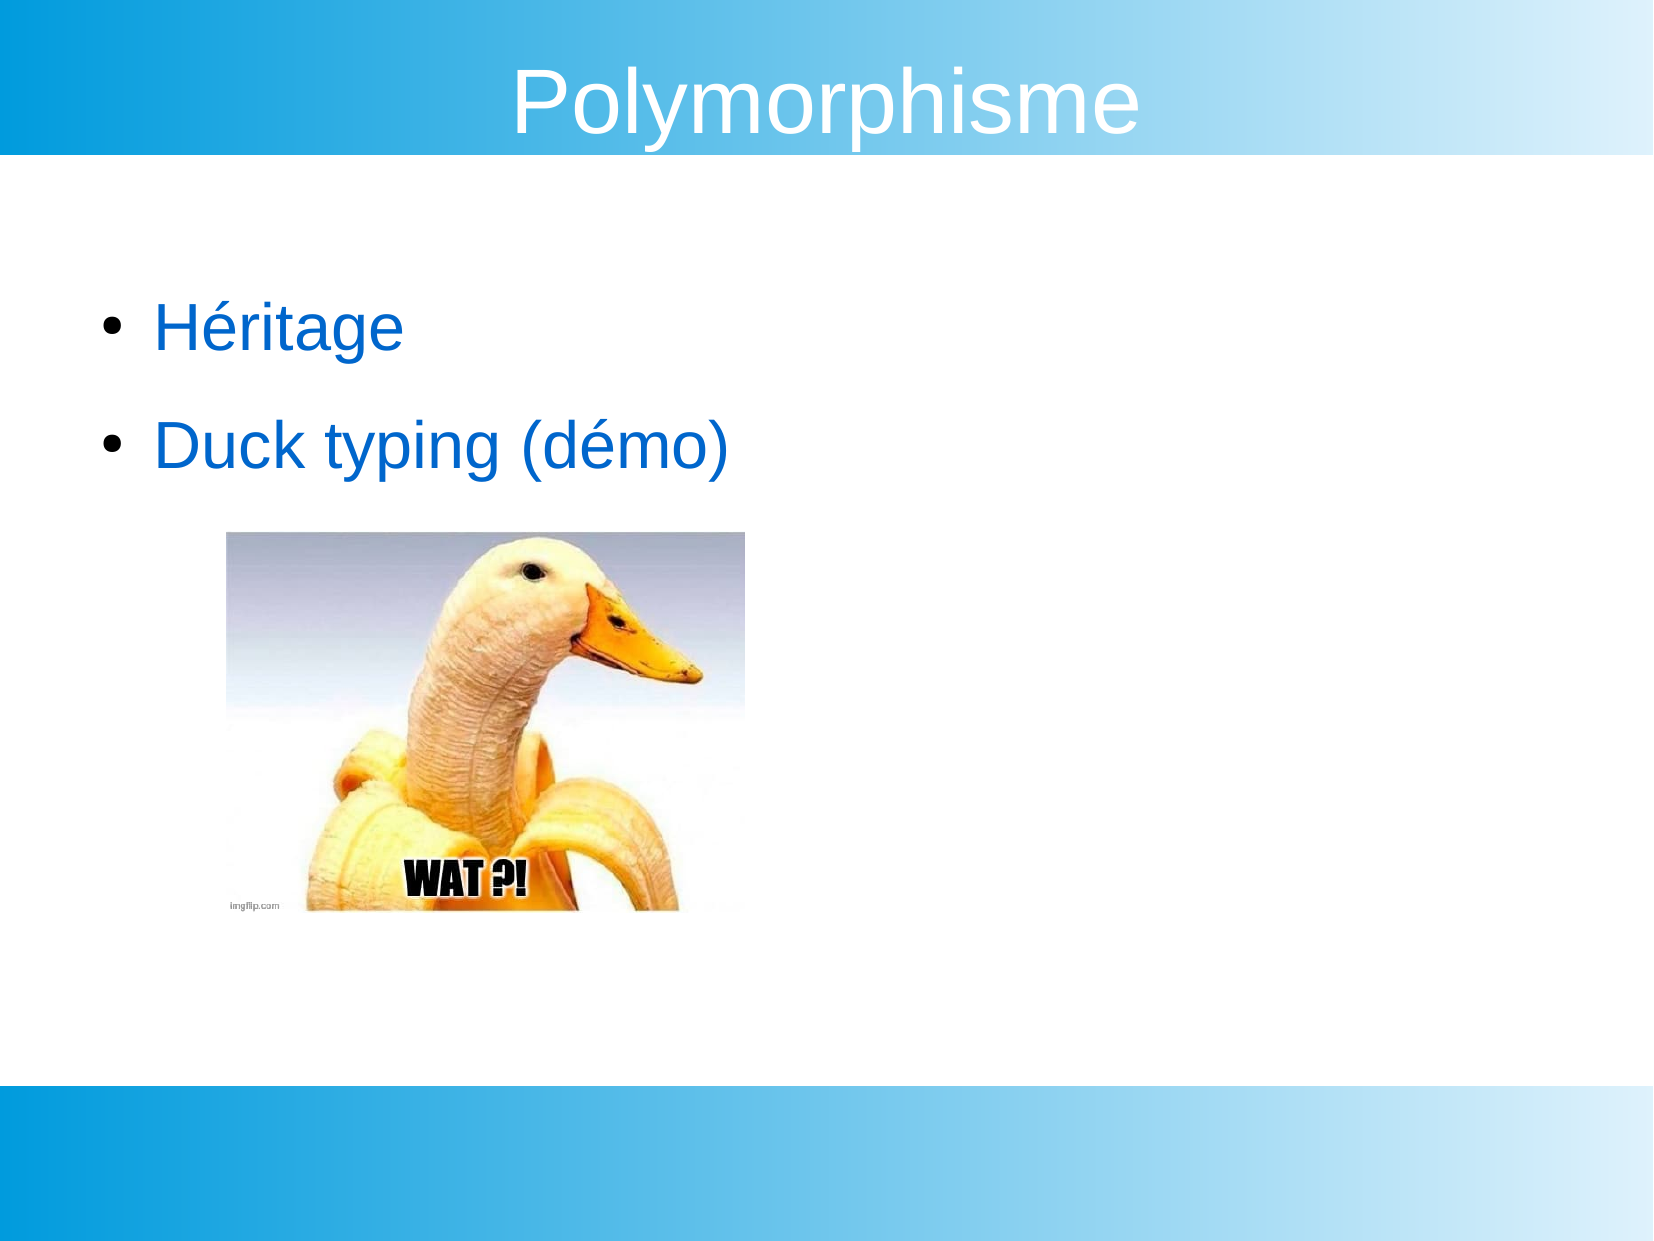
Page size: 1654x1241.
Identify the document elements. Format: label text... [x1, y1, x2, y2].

list Héritage [82, 290, 1571, 390]
picture [226, 531, 745, 913]
list Duck typing (démo) [82, 408, 1571, 508]
title Polymorphisme [82, 49, 1571, 155]
